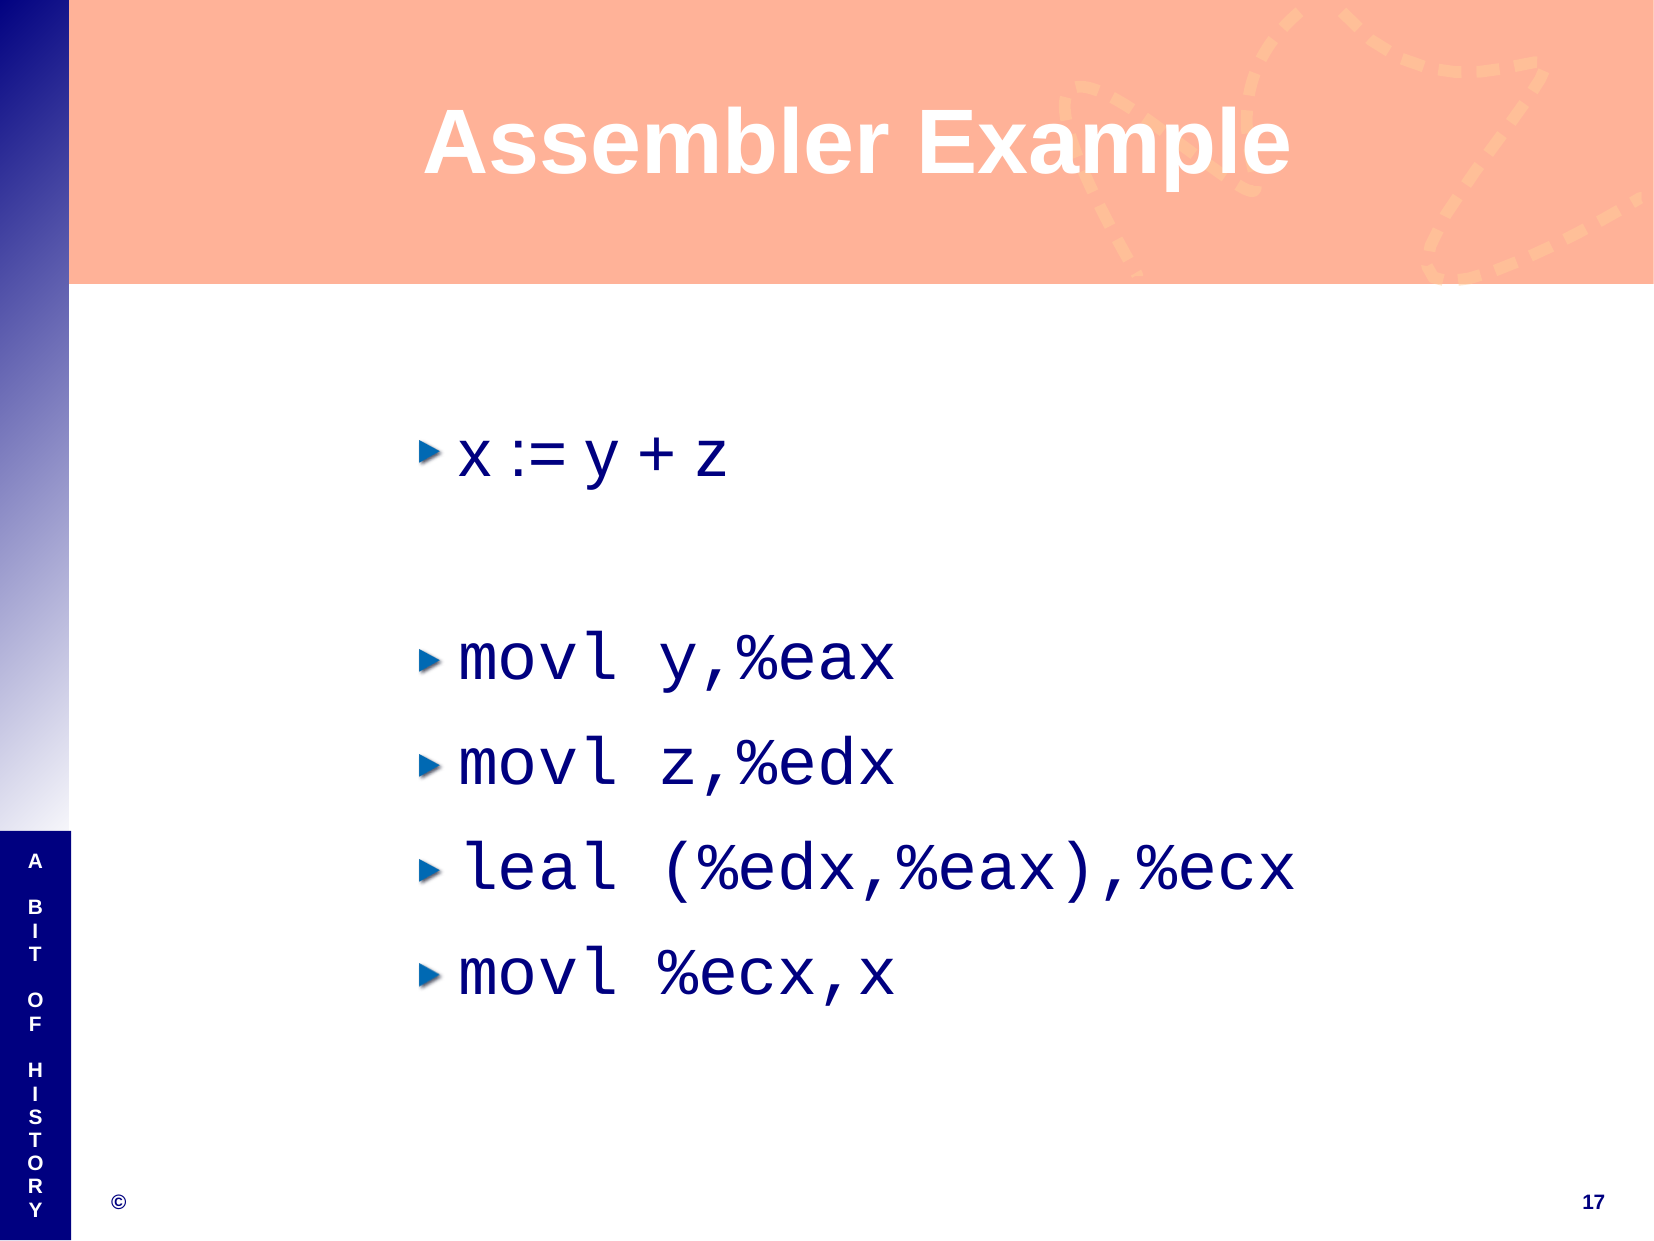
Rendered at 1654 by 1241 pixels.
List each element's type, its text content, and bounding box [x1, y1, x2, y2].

title Assembler Example [99, 37, 1617, 246]
text_box A B I T O F H I S T O R Y [0, 830, 71, 1241]
list x := y + z movl y,%eax movl z,%edx leal (%edx,%eax),%ecx movl %ecx,x [387, 415, 1334, 1050]
